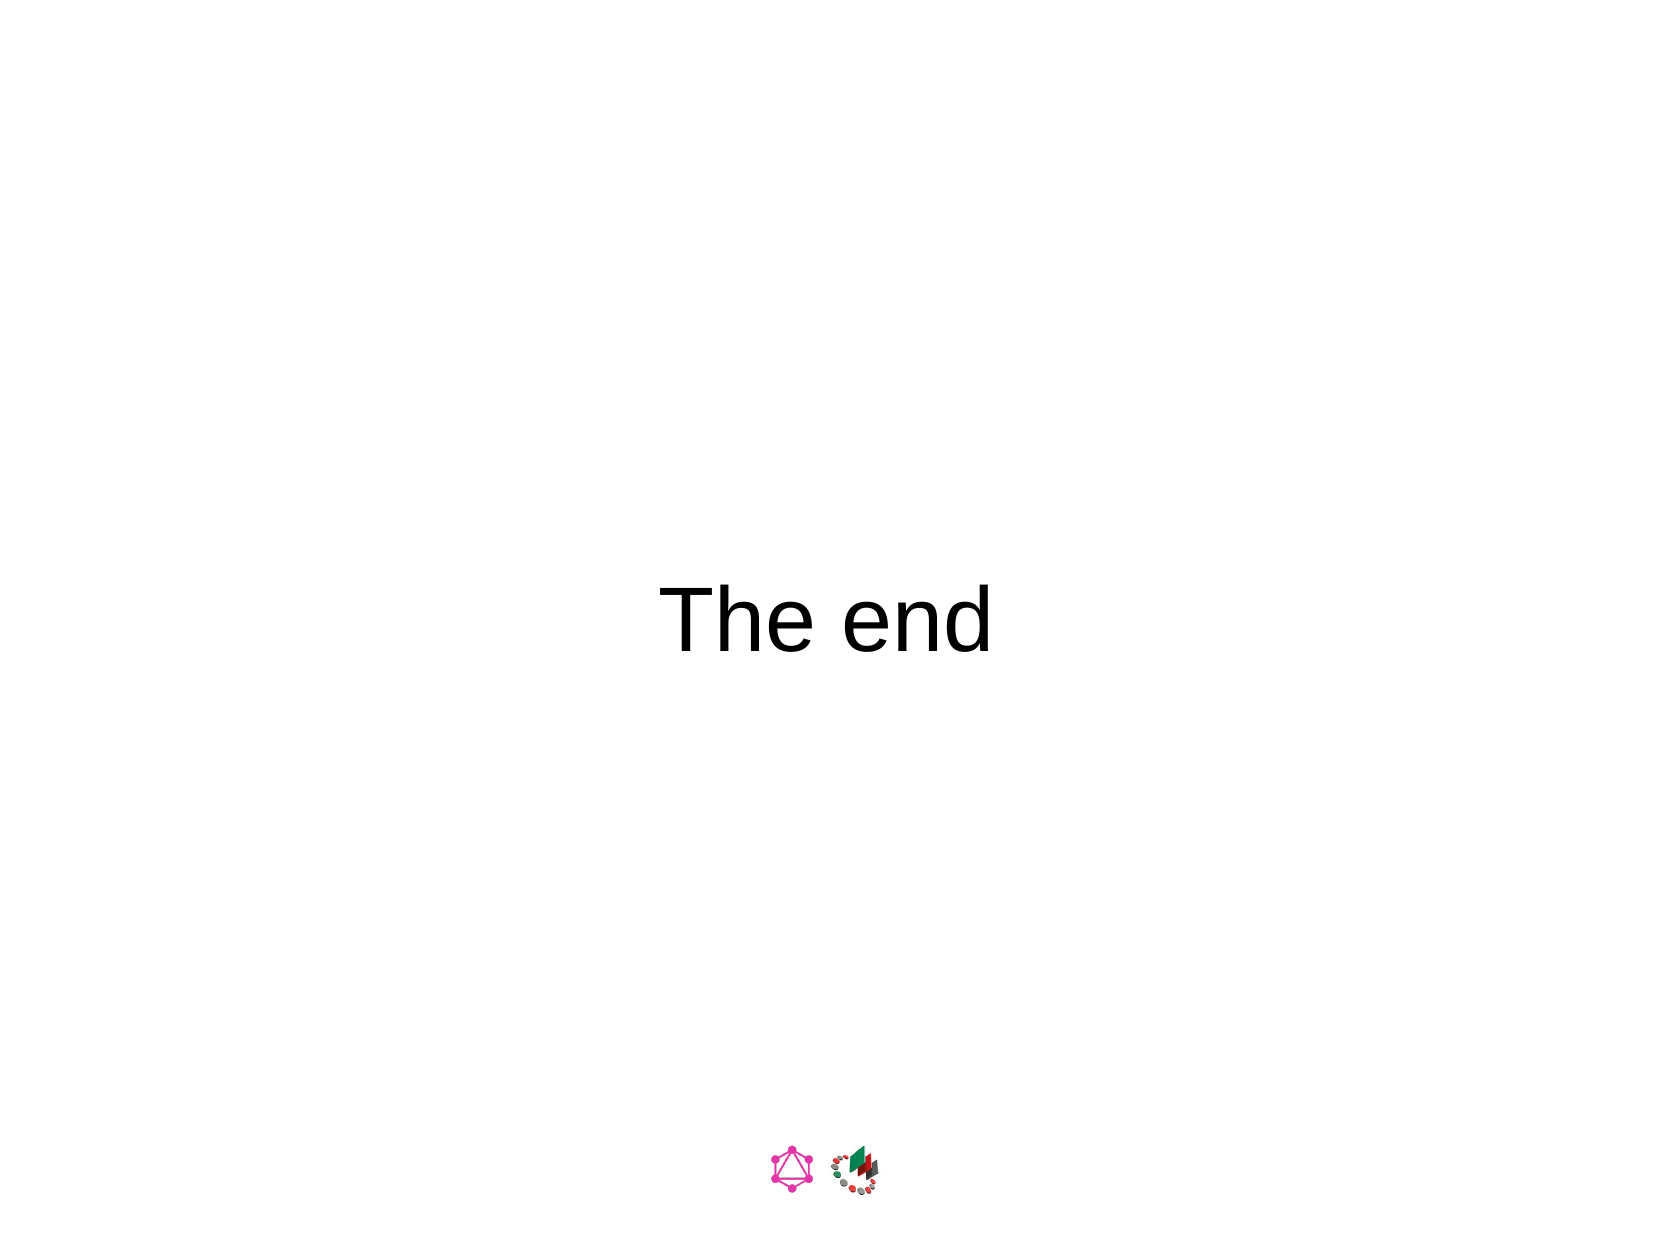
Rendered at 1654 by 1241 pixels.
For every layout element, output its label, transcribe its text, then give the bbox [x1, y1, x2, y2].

picture [826, 1141, 886, 1202]
picture [768, 1145, 816, 1193]
title The end [82, 516, 1571, 724]
